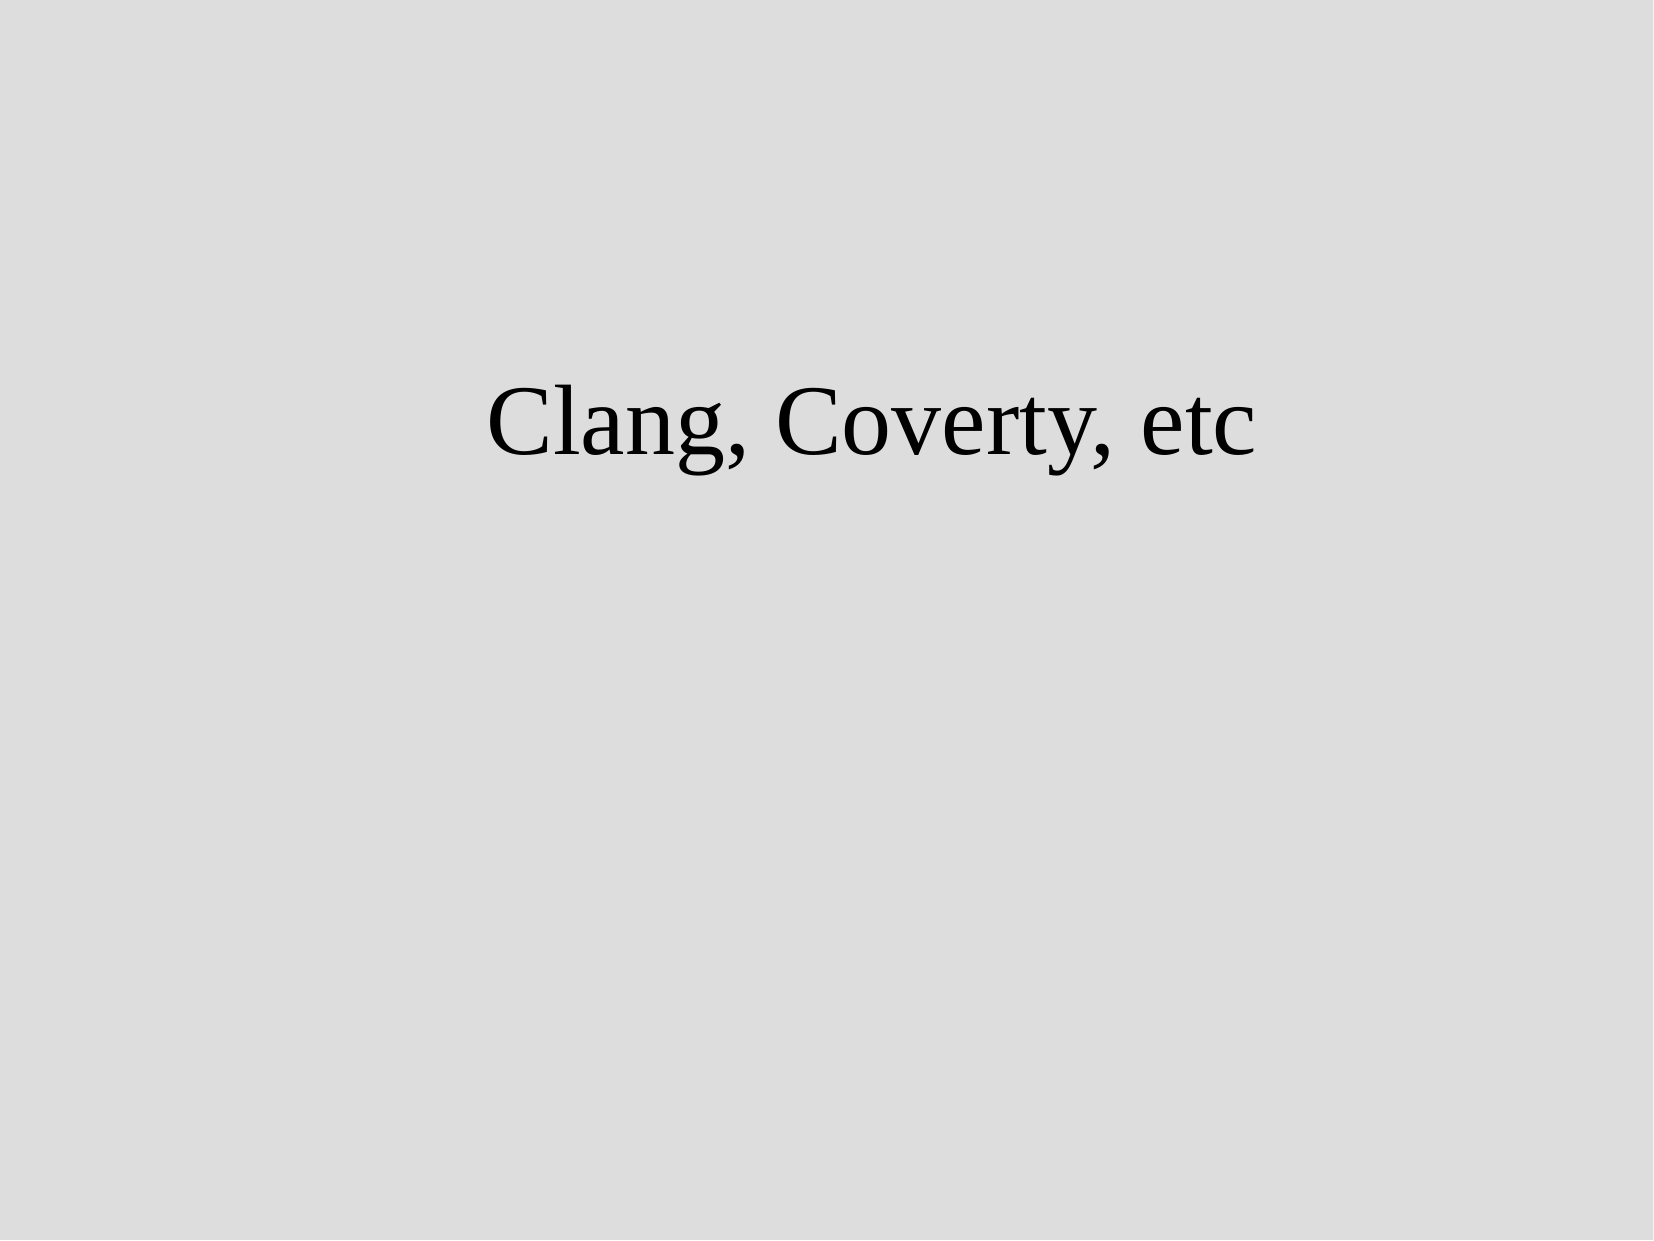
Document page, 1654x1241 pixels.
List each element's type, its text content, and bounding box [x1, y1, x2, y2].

text_box Clang, Coverty, etc [271, 357, 1473, 484]
subtitle [82, 49, 1571, 1010]
